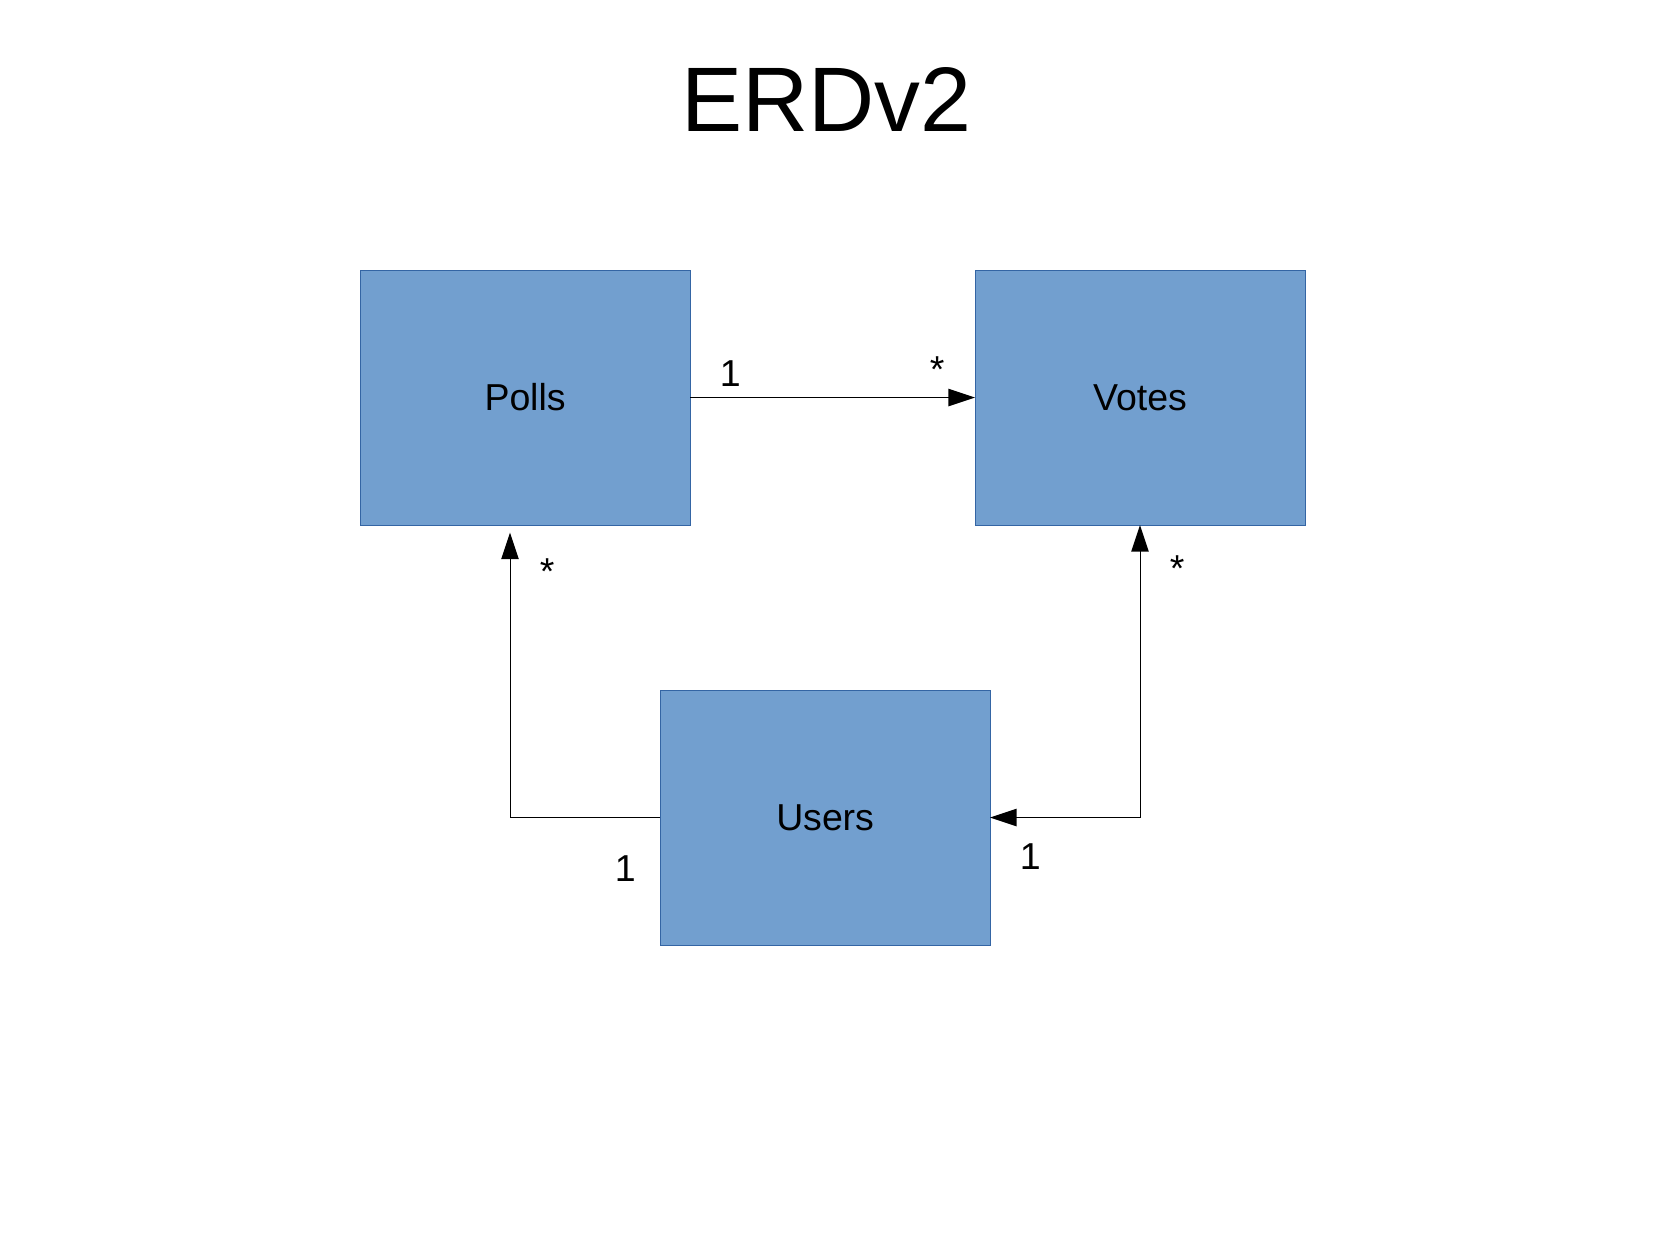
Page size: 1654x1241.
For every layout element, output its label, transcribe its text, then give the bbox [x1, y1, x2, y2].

text_box * [525, 543, 571, 601]
title ERDv2 [82, 48, 1571, 152]
text_box 1 [600, 840, 646, 897]
text_box Votes [975, 270, 1306, 526]
text_box 1 [1005, 828, 1051, 886]
text_box Polls [360, 270, 691, 526]
text_box * [1155, 540, 1201, 597]
text_box * [915, 340, 961, 398]
text_box 1 [705, 345, 751, 402]
text_box Users [660, 690, 991, 946]
